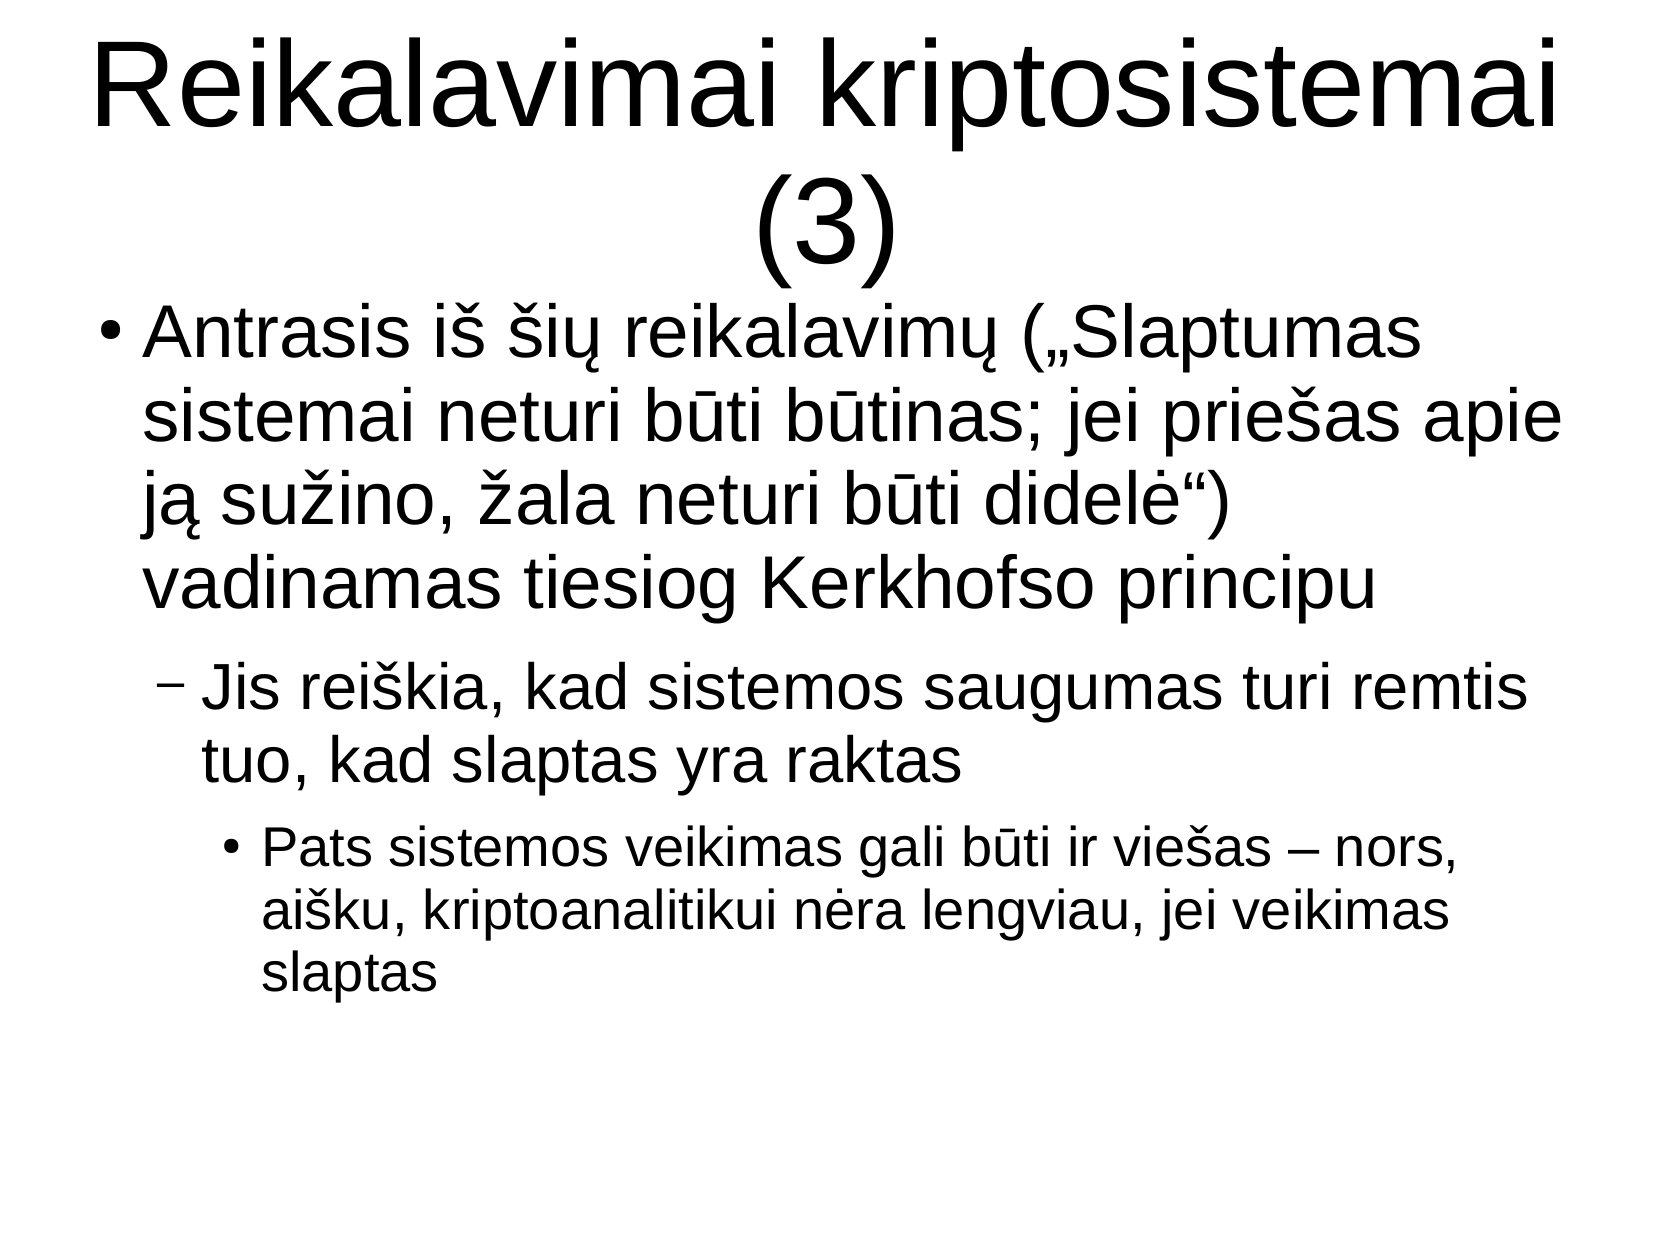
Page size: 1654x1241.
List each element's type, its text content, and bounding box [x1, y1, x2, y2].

title Reikalavimai kriptosistemai (3) [82, 16, 1571, 290]
list Antrasis iš šių reikalavimų („Slaptumas sistemai neturi būti būtinas; jei priešas apie ją sužino, žala neturi būti didelė“) vadinamas tiesiog Kerkhofso principu Jis reiškia, kad sistemos saugumas turi remtis tuo, kad slaptas yra raktas Pats sistemos veikimas gali būti ir viešas – nors, aišku, kriptoanalitikui nėra lengviau, jei veikimas slaptas [82, 290, 1571, 1010]
